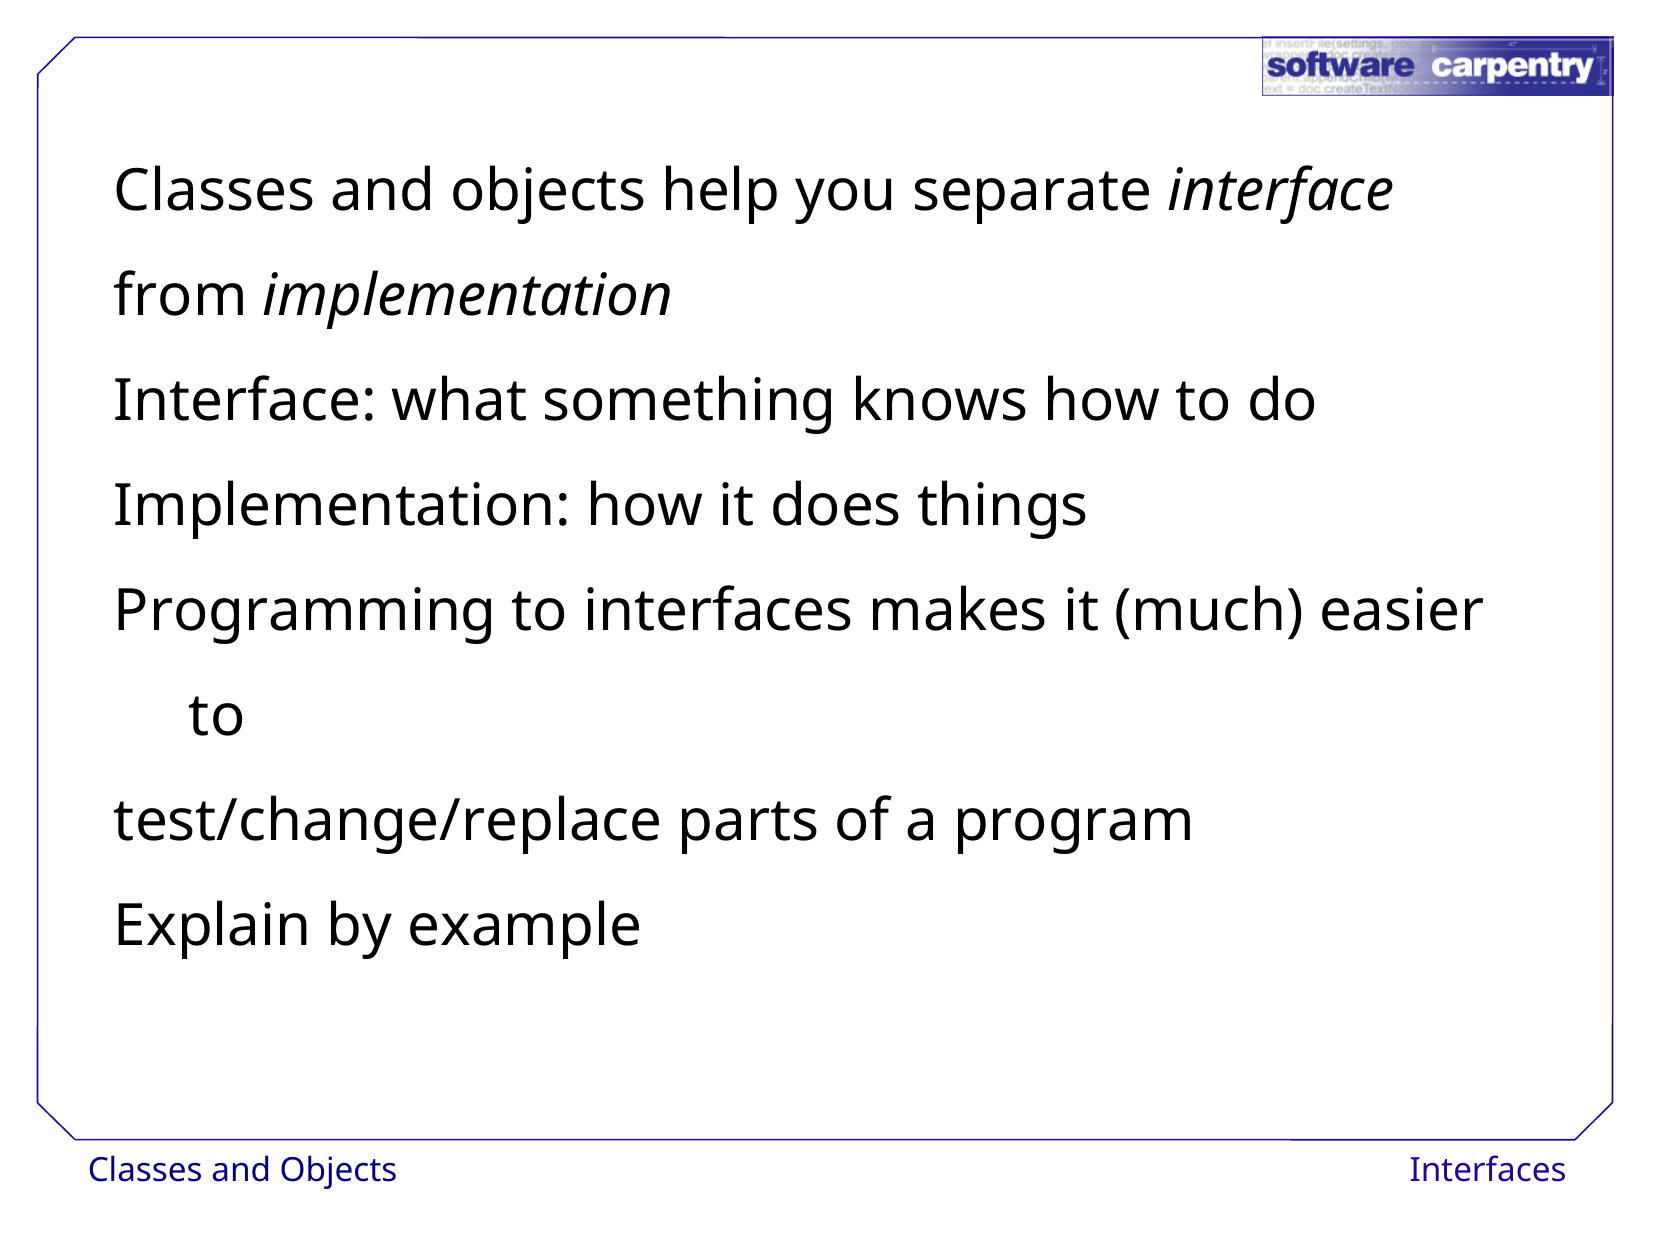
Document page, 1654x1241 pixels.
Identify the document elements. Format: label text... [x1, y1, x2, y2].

picture [1262, 36, 1614, 96]
text_box Classes and objects help you separate interface from implementation Interface: what something knows how to do Implementation: how it does things Programming to interfaces makes it (much) easier to test/change/replace parts of a program Explain by example [99, 109, 1517, 965]
